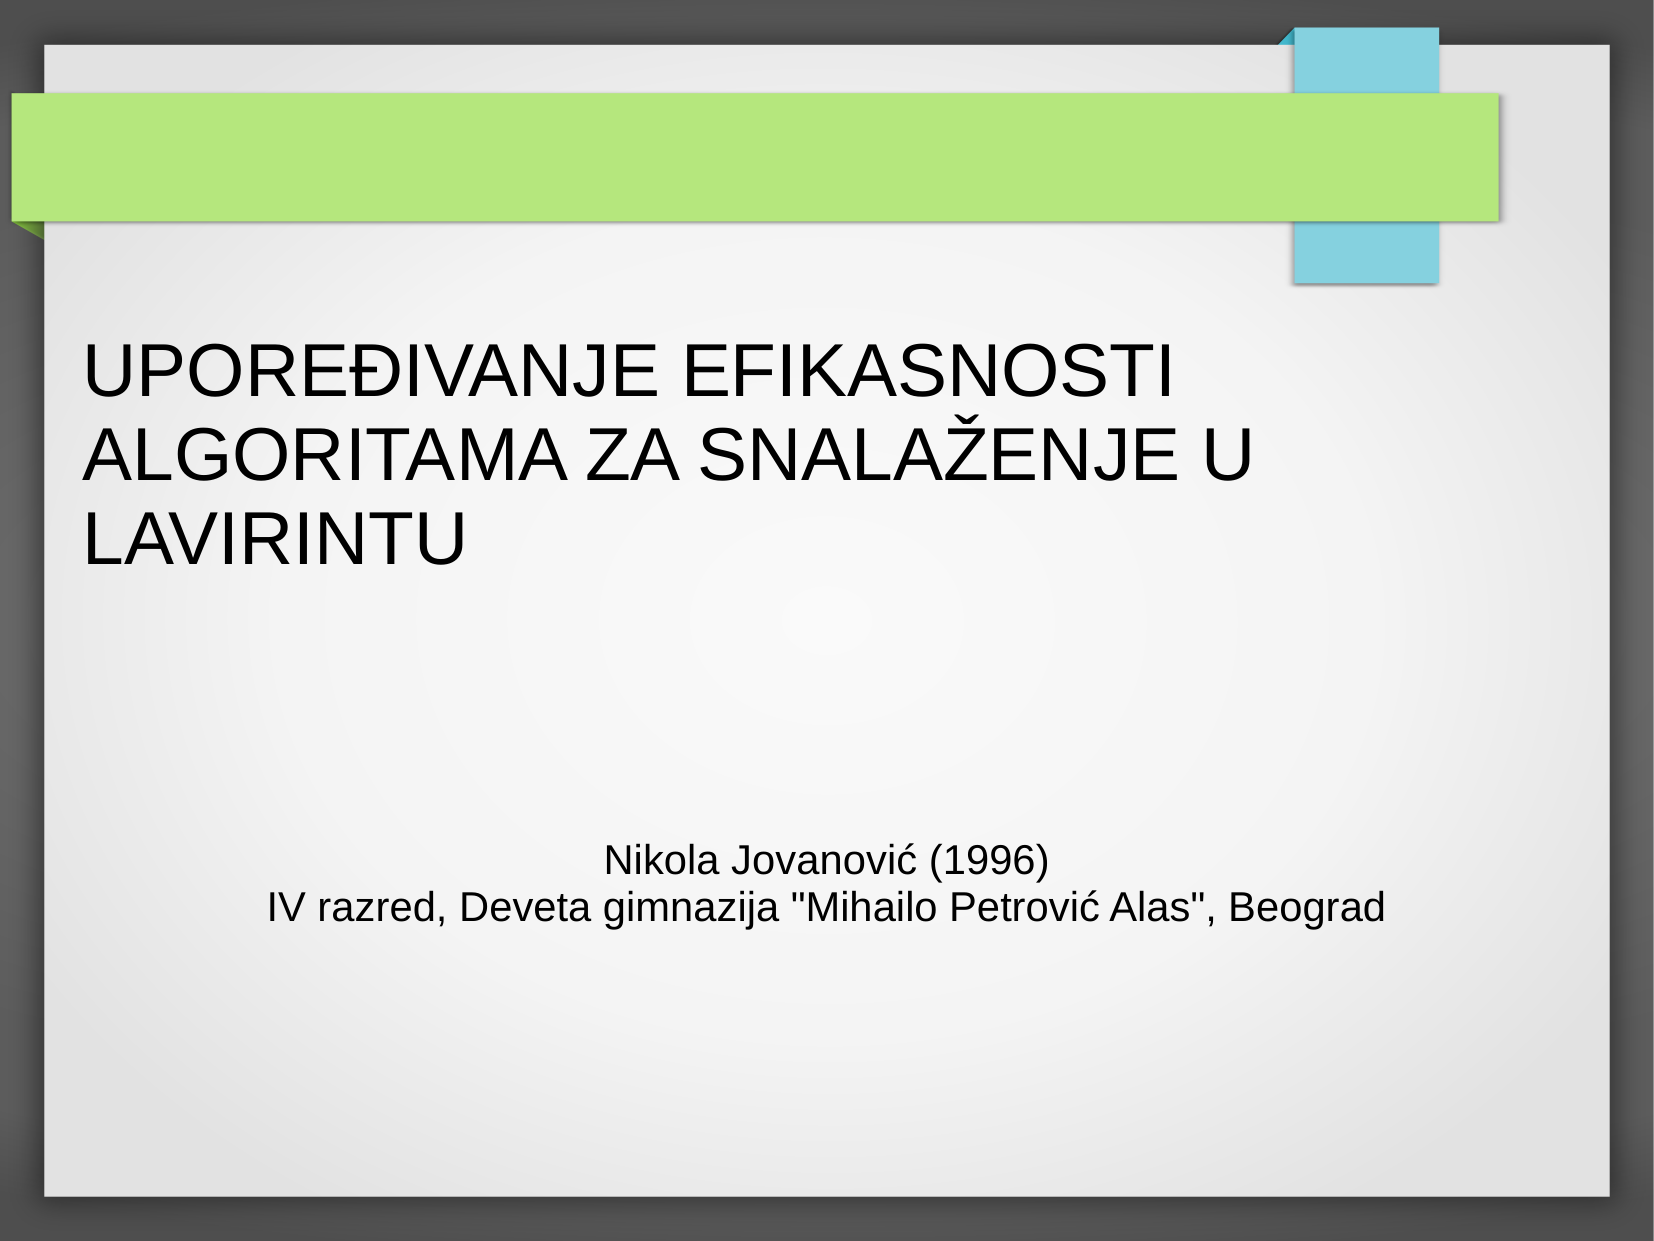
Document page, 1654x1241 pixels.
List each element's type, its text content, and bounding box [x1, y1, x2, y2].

picture [0, 0, 1654, 1241]
title UPOREĐIVANJE EFIKASNOSTI ALGORITAMA ZA SNALAŽENJE U LAVIRINTU [82, 328, 1571, 581]
subtitle Nikola Jovanović (1996) IV razred, Deveta gimnazija "Mihailo Petrović Alas", Beograd [82, 703, 1571, 1063]
